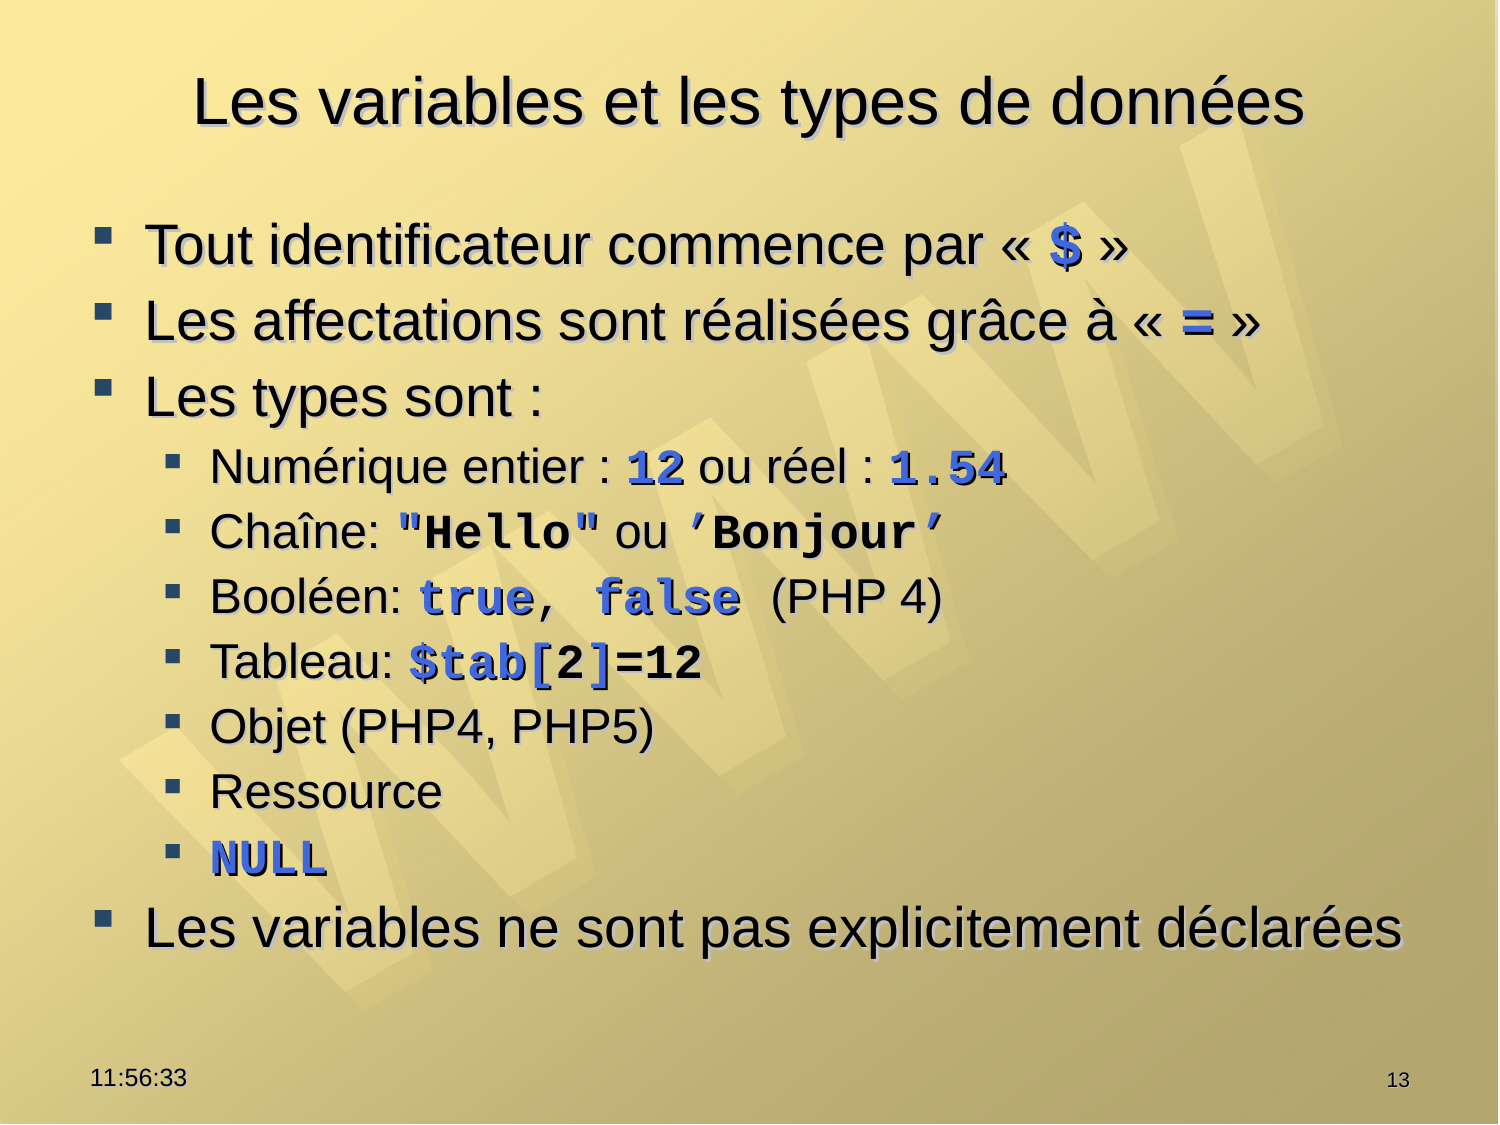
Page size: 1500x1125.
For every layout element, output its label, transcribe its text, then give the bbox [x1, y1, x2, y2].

text_box 18:45:29 [74, 1058, 426, 1100]
list Tout identificateur commence par « $ » Les affectations sont réalisées grâce à « = » Les types sont : Numérique entier : 12 ou réel : 1.54 Chaîne: "Hello" ou ’Bonjour’ Booléen: true, false (PHP 4) Tableau: $tab[2]=12 Objet (PHP4, PHP5) Ressource NULL Les variables ne sont pas explicitement déclarées [75, 207, 1426, 1035]
text_box <numéro> [1074, 1058, 1426, 1100]
title Les variables et les types de données [75, 45, 1426, 152]
